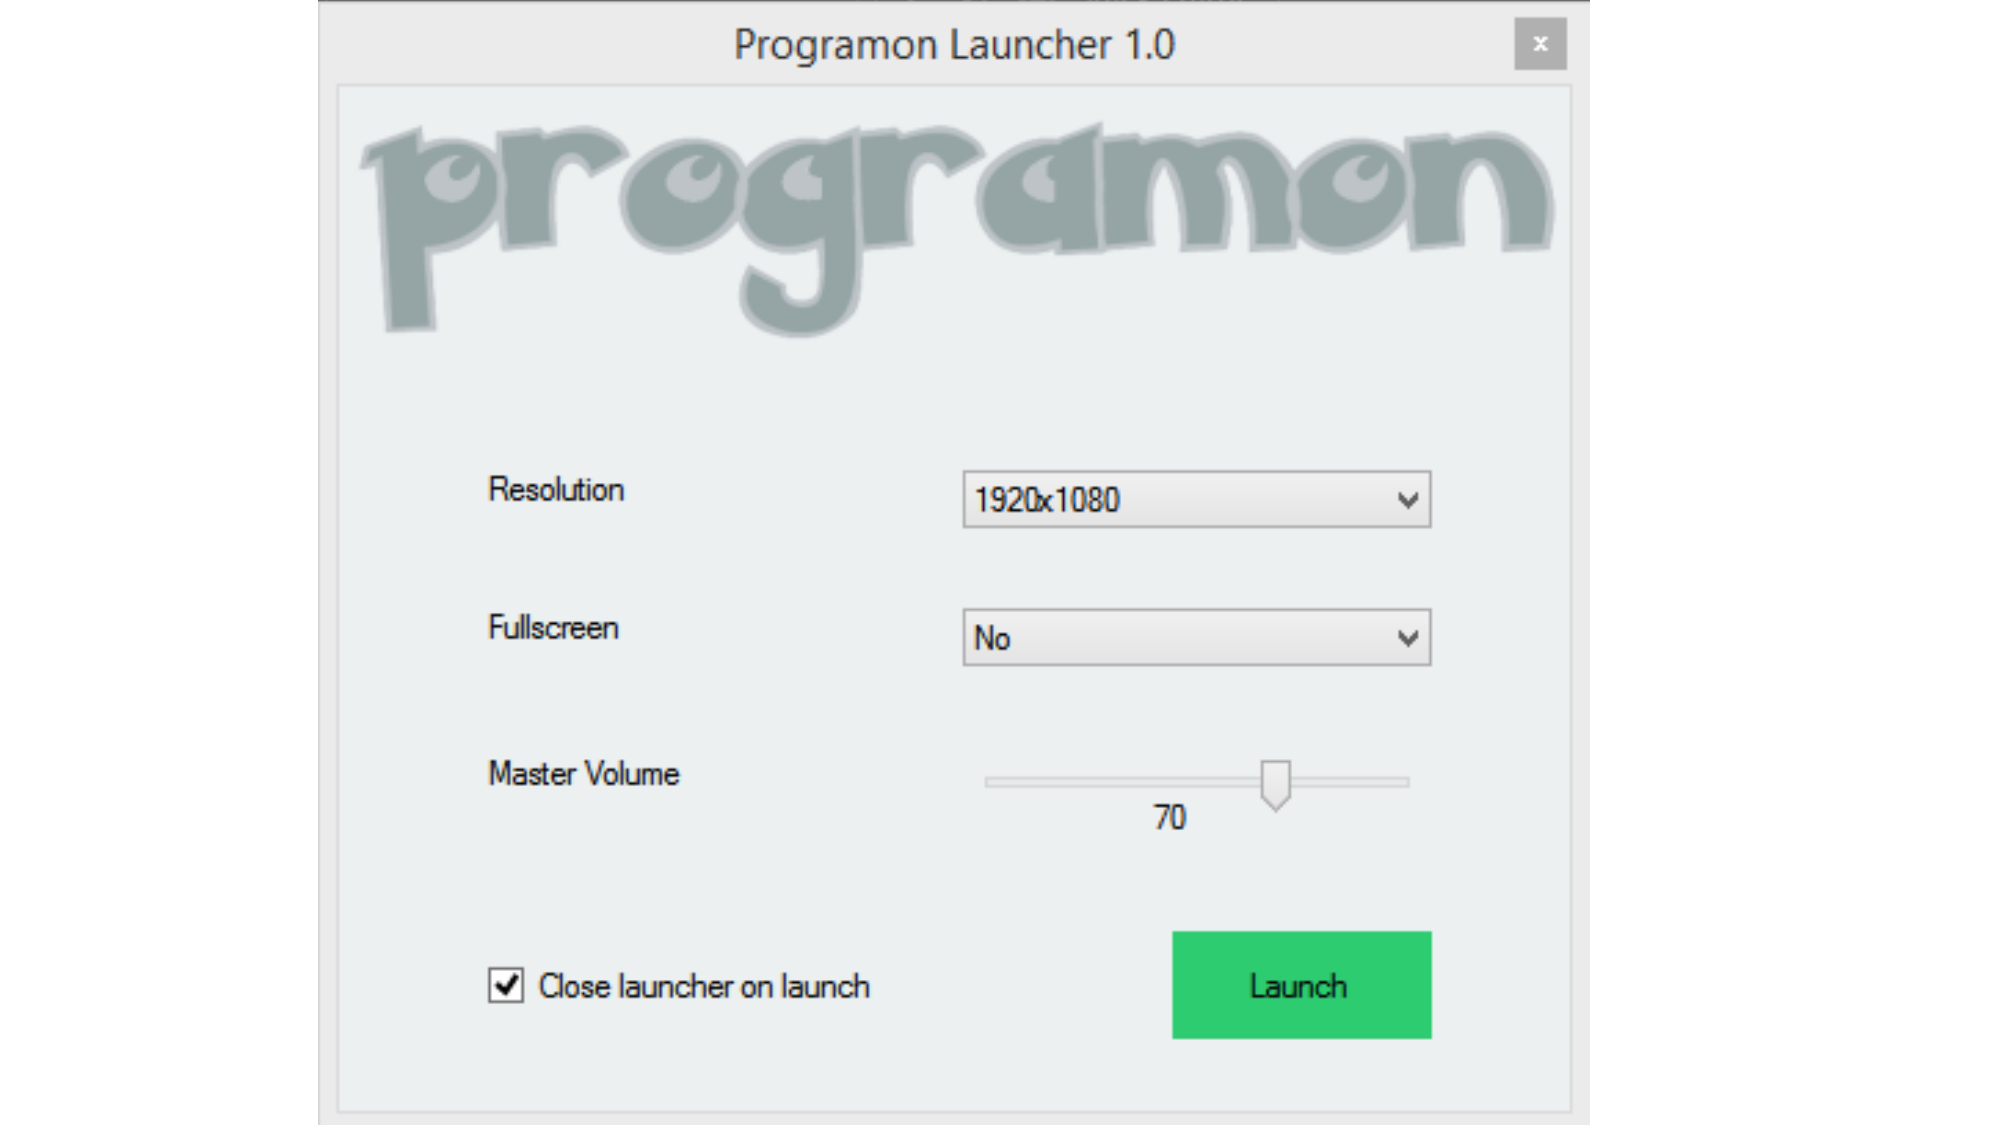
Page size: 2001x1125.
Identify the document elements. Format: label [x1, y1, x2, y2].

picture [318, 0, 1590, 1125]
